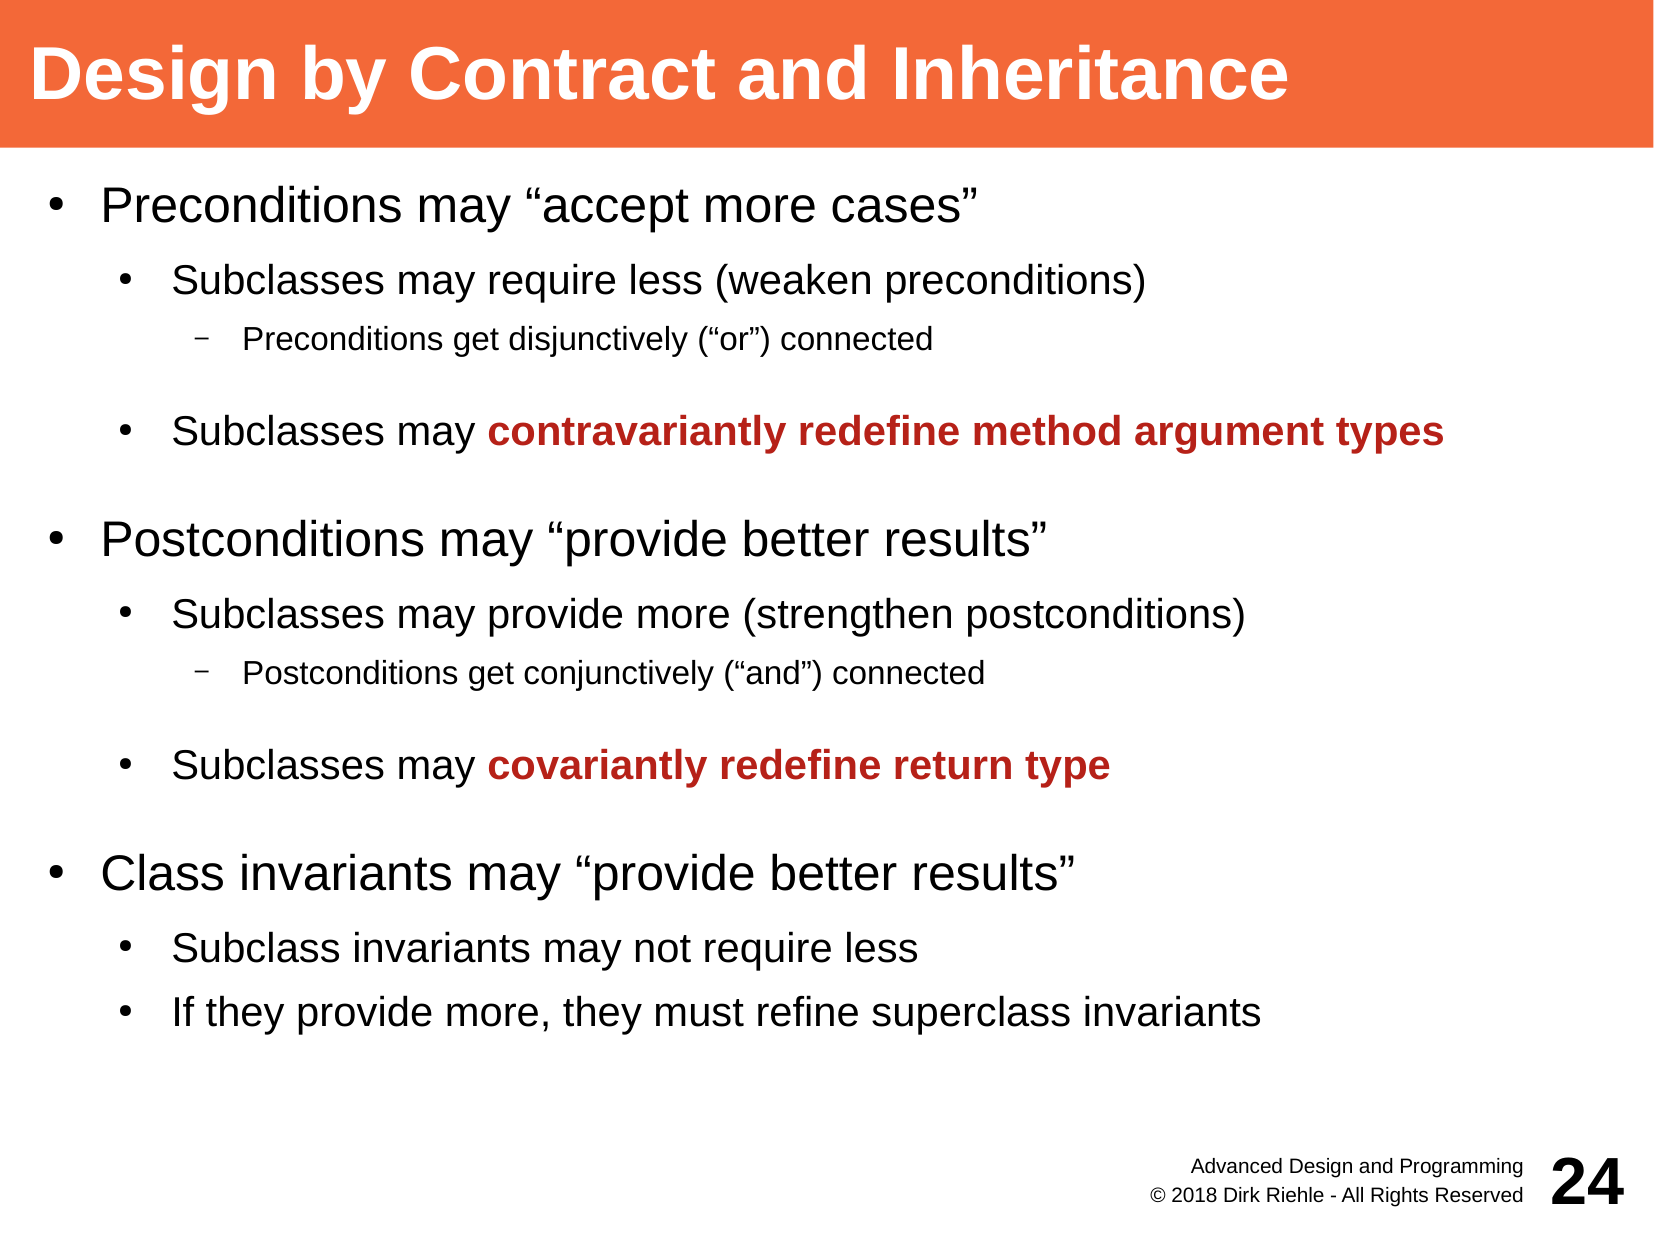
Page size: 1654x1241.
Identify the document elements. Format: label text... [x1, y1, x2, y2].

list Preconditions may “accept more cases” Subclasses may require less (weaken preconditions) Preconditions get disjunctively (“or”) connected Subclasses may contravariantly redefine method argument types Postconditions may “provide better results” Subclasses may provide more (strengthen postconditions) Postconditions get conjunctively (“and”) connected Subclasses may covariantly redefine return type Class invariants may “provide better results” Subclass invariants may not require less If they provide more, they must refine superclass invariants [29, 177, 1625, 1063]
title Design by Contract and Inheritance [0, 0, 1654, 148]
